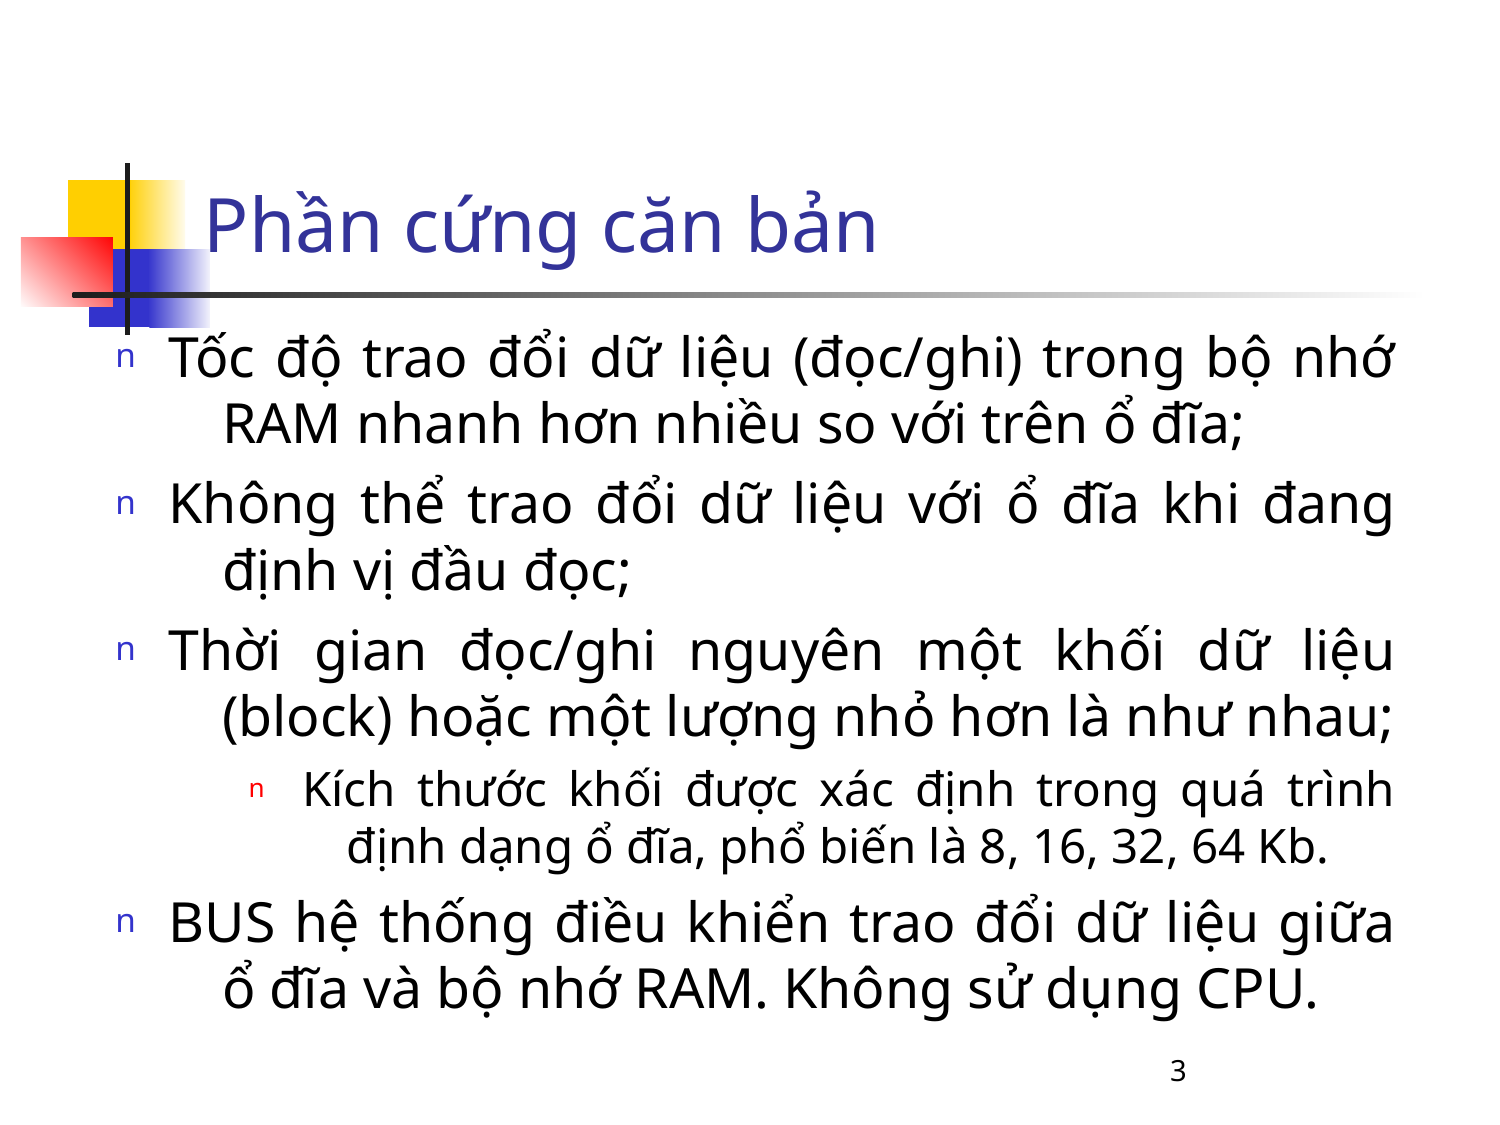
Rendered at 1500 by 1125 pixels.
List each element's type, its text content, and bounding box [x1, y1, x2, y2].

text_box 3 [1155, 1024, 1468, 1100]
title Phần cứng căn bản [188, 35, 1468, 275]
list Tốc độ trao đổi dữ liệu (đọc/ghi) trong bộ nhớ RAM nhanh hơn nhiều so với trên ổ đĩa; Không thể trao đổi dữ liệu với ổ đĩa khi đang định vị đầu đọc; Thời gian đọc/ghi nguyên một khối dữ liệu (block) hoặc một lượng nhỏ hơn là như nhau; Kích thước khối được xác định trong quá trình định dạng ổ đĩa, phổ biến là 8, 16, 32, 64 Kb. BUS hệ thống điều khiển trao đổi dữ liệu giữa ổ đĩa và bộ nhớ RAM. Không sử dụng CPU. [100, 314, 1412, 1047]
